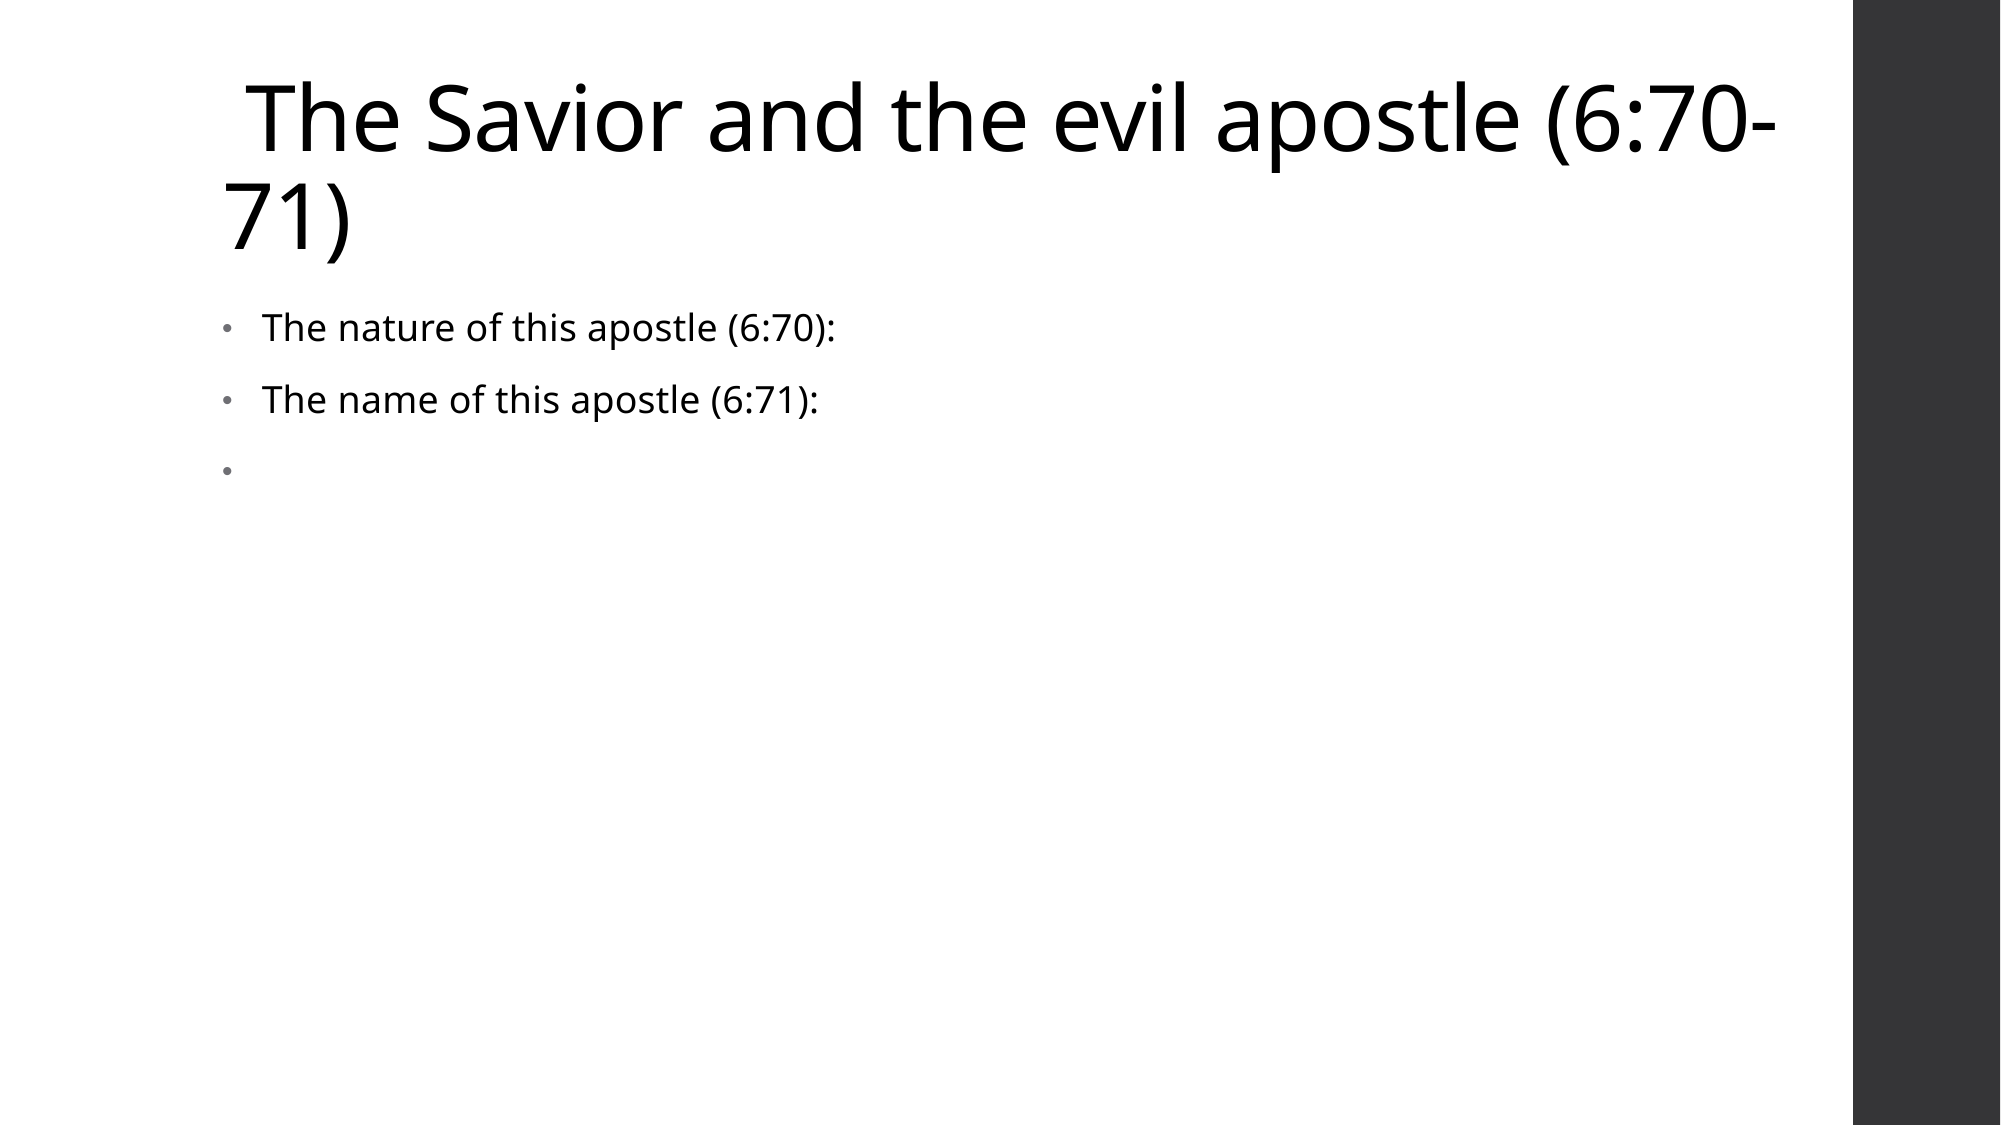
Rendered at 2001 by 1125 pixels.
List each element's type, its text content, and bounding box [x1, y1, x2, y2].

title The Savior and the evil apostle (6:70-71) [206, 60, 1797, 278]
list The nature of this apostle (6:70): The name of this apostle (6:71): [206, 299, 1617, 1014]
